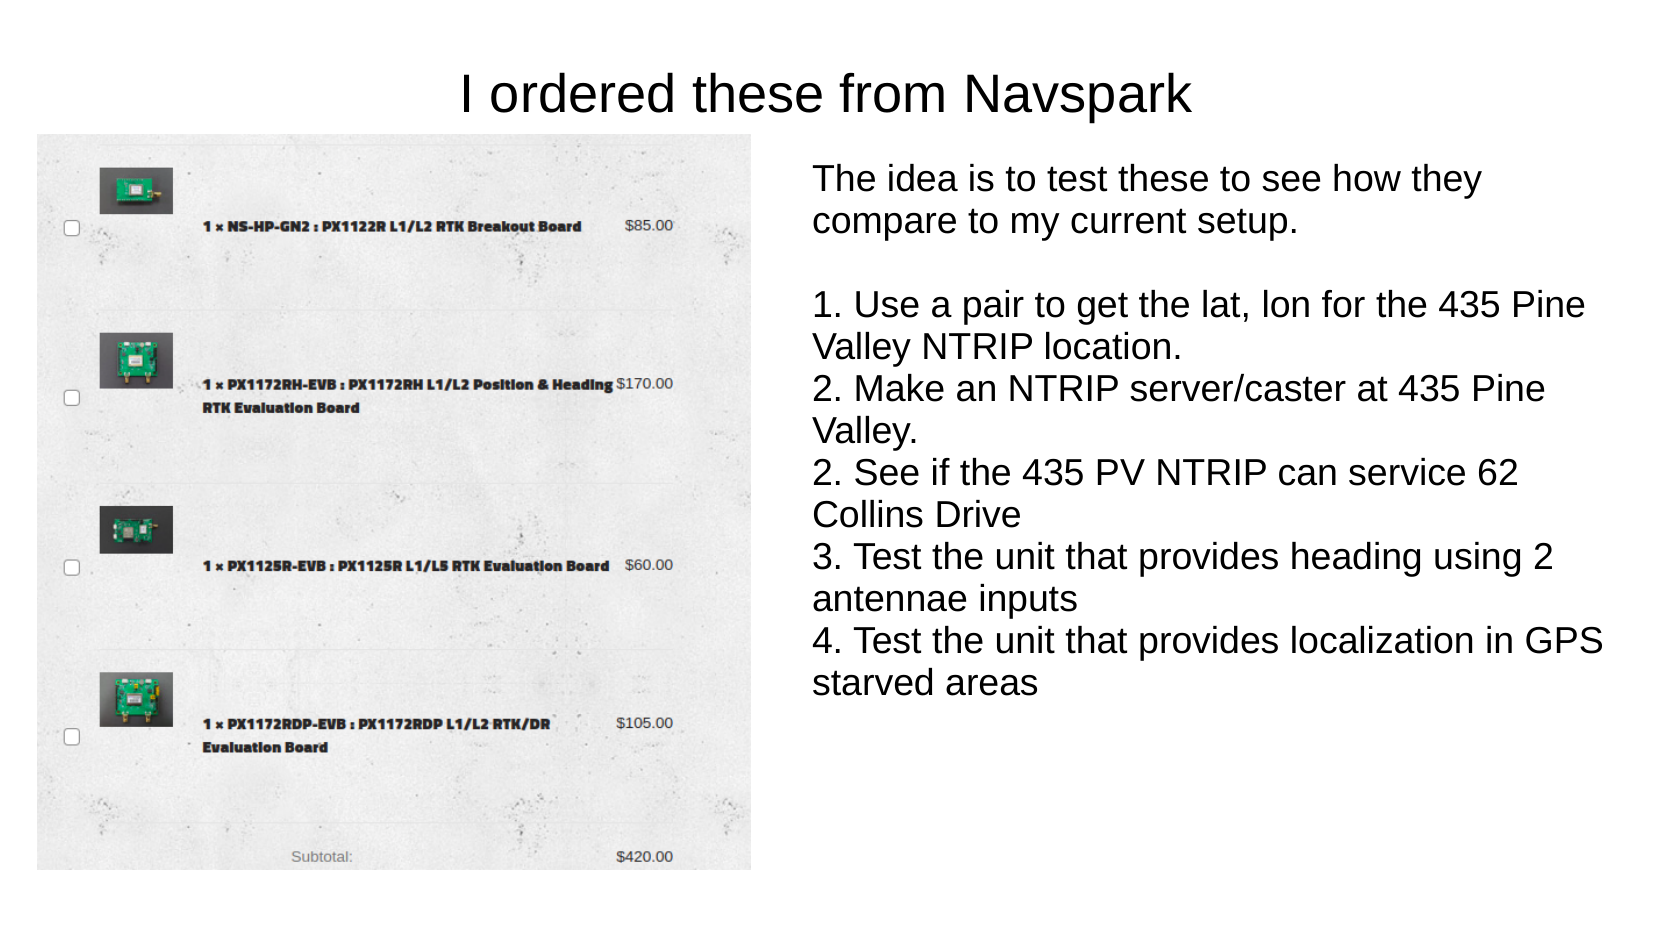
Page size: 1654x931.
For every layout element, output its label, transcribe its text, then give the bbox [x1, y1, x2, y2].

title I ordered these from Navspark [82, 37, 1571, 151]
picture [37, 134, 751, 871]
text_box The idea is to test these to see how they compare to my current setup. 1. Use a pair to get the lat, lon for the 435 Pine Valley NTRIP location. 2. Make an NTRIP server/caster at 435 Pine Valley. 2. See if the 435 PV NTRIP can service 62 Collins Drive 3. Test the unit that provides heading using 2 antennae inputs 4. Test the unit that provides localization in GPS starved areas [797, 150, 1636, 796]
